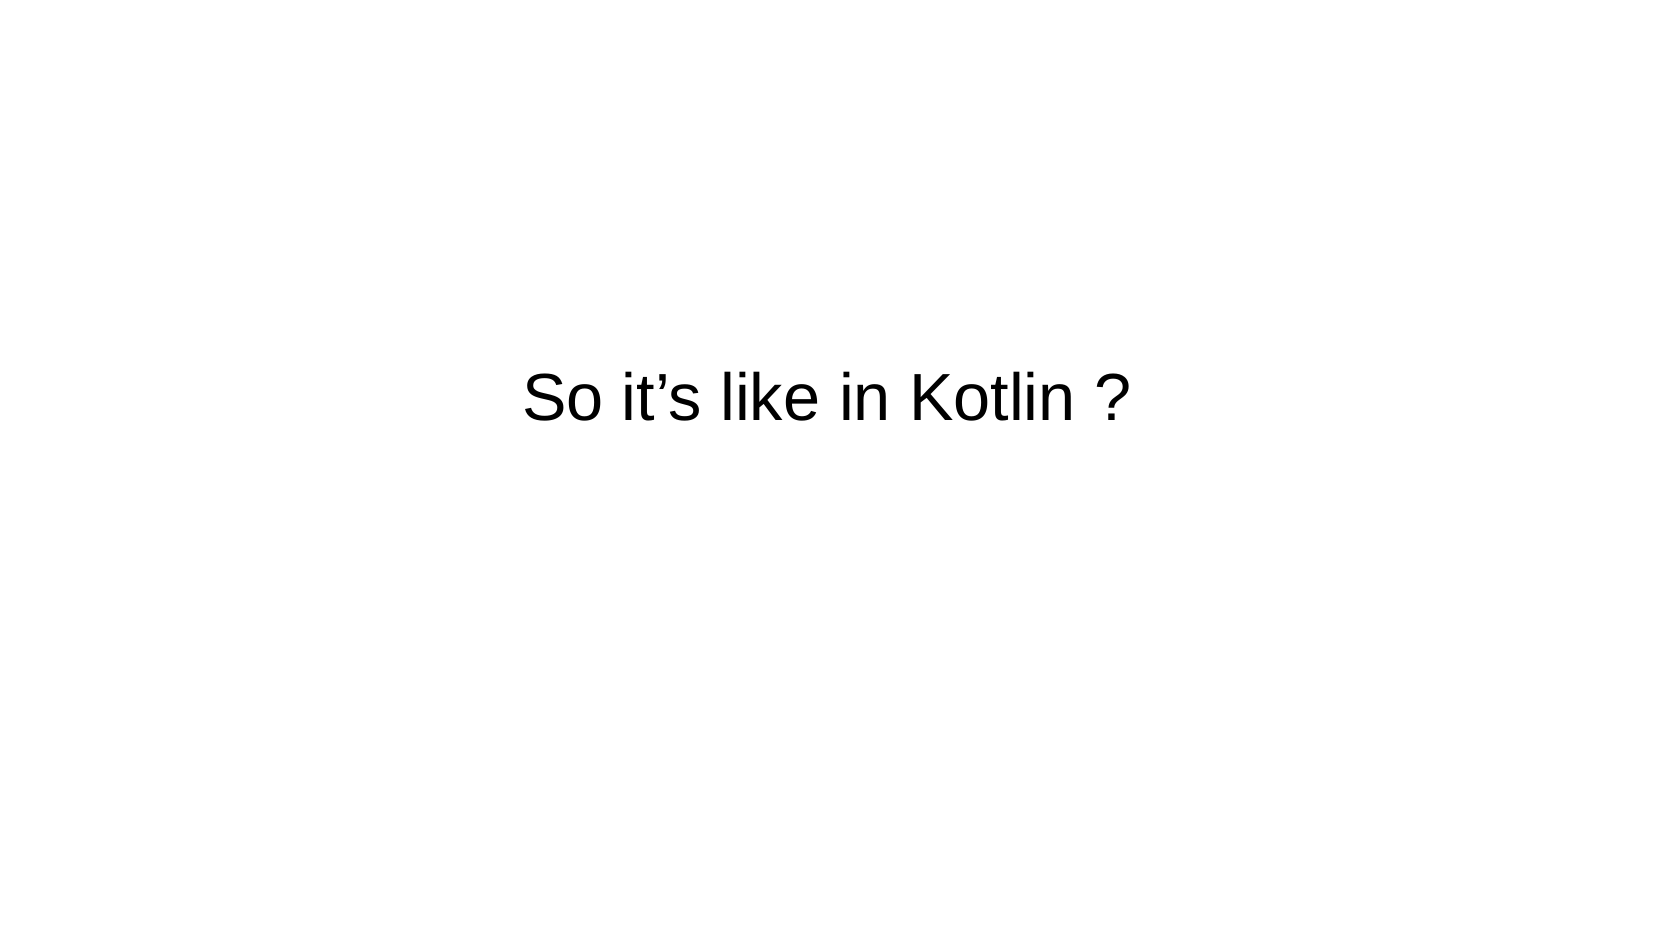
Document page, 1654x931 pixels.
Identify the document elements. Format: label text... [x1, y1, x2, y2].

subtitle So it’s like in Kotlin ? [82, 37, 1571, 757]
